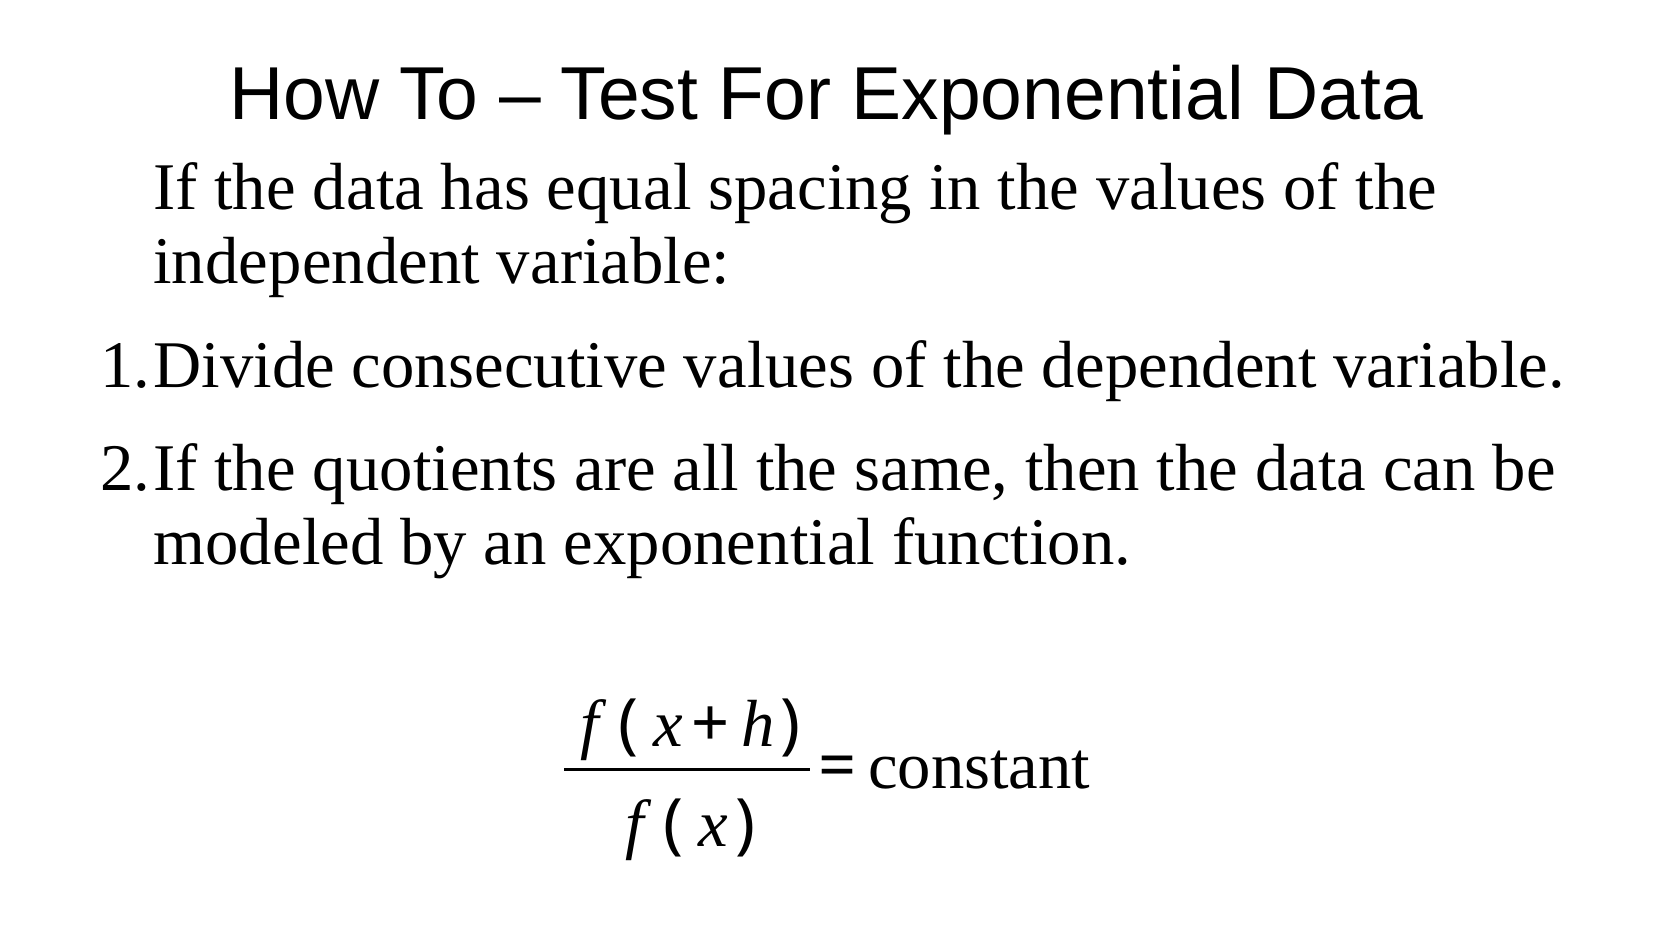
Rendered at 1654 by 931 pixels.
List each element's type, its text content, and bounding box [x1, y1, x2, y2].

list If the data has equal spacing in the values of the independent variable: Divide consecutive values of the dependent variable. If the quotients are all the same, then the data can be modeled by an exponential function. [82, 150, 1571, 676]
title How To – Test For Exponential Data [82, 37, 1571, 150]
chart [560, 675, 1094, 864]
